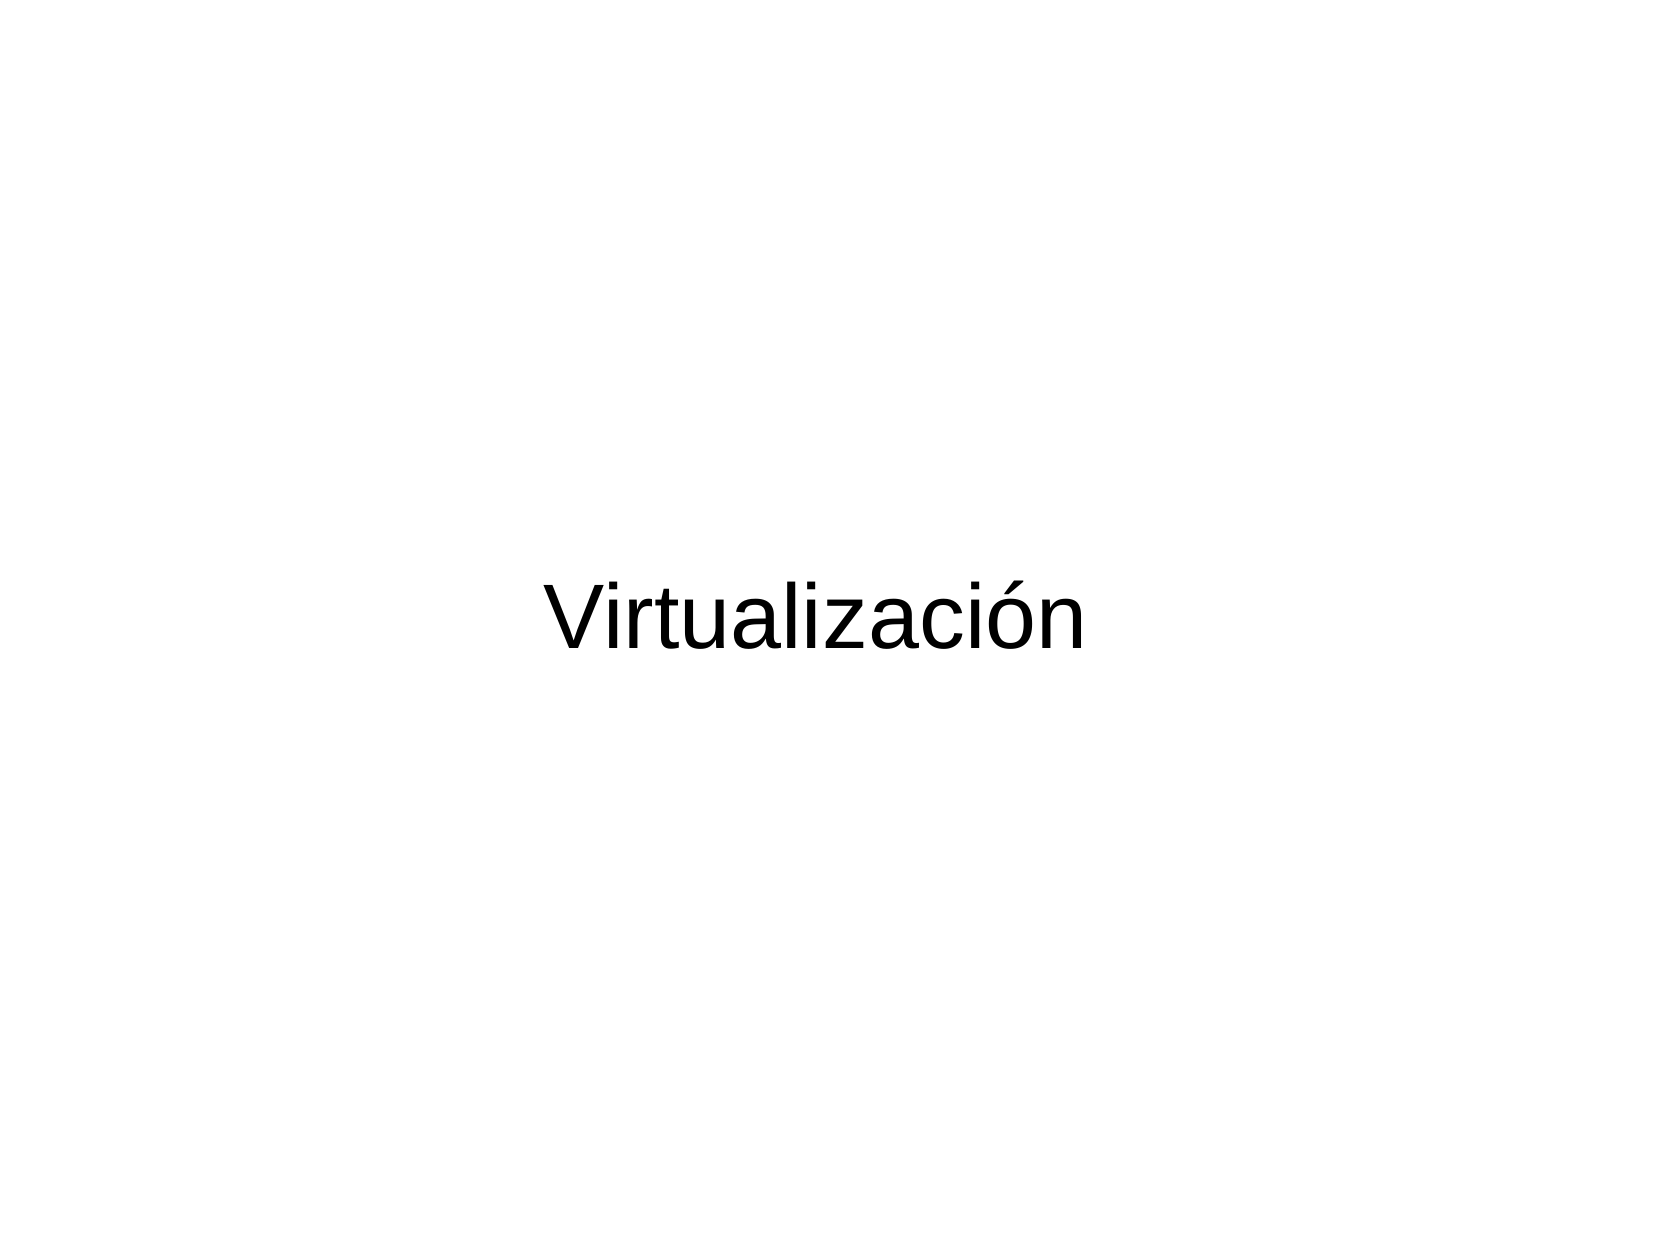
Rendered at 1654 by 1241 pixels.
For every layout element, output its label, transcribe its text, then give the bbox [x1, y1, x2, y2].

title Virtualización [71, 512, 1561, 721]
